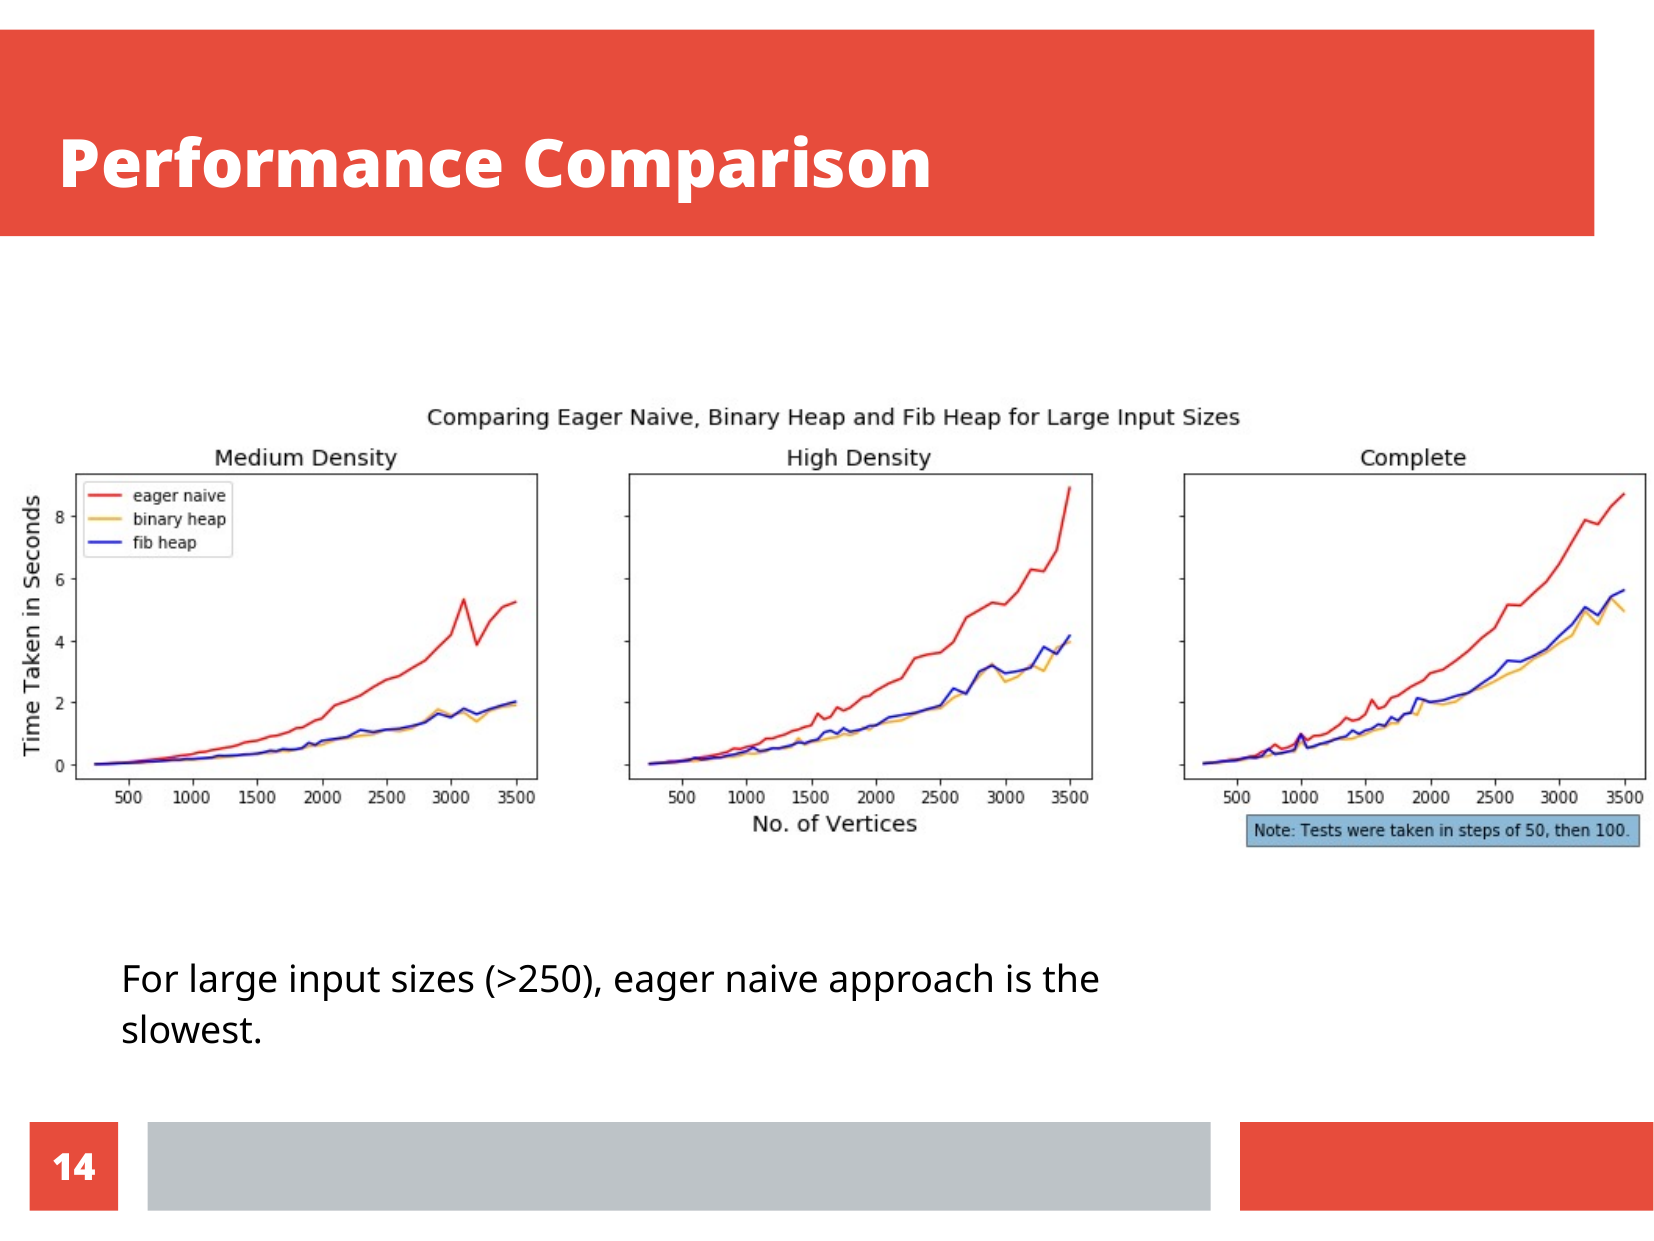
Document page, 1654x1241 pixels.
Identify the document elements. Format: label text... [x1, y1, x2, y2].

title Performance Comparison [59, 59, 1595, 207]
picture [13, 397, 1654, 849]
text_box For large input sizes (>250), eager naive approach is the slowest. [106, 944, 1229, 1102]
